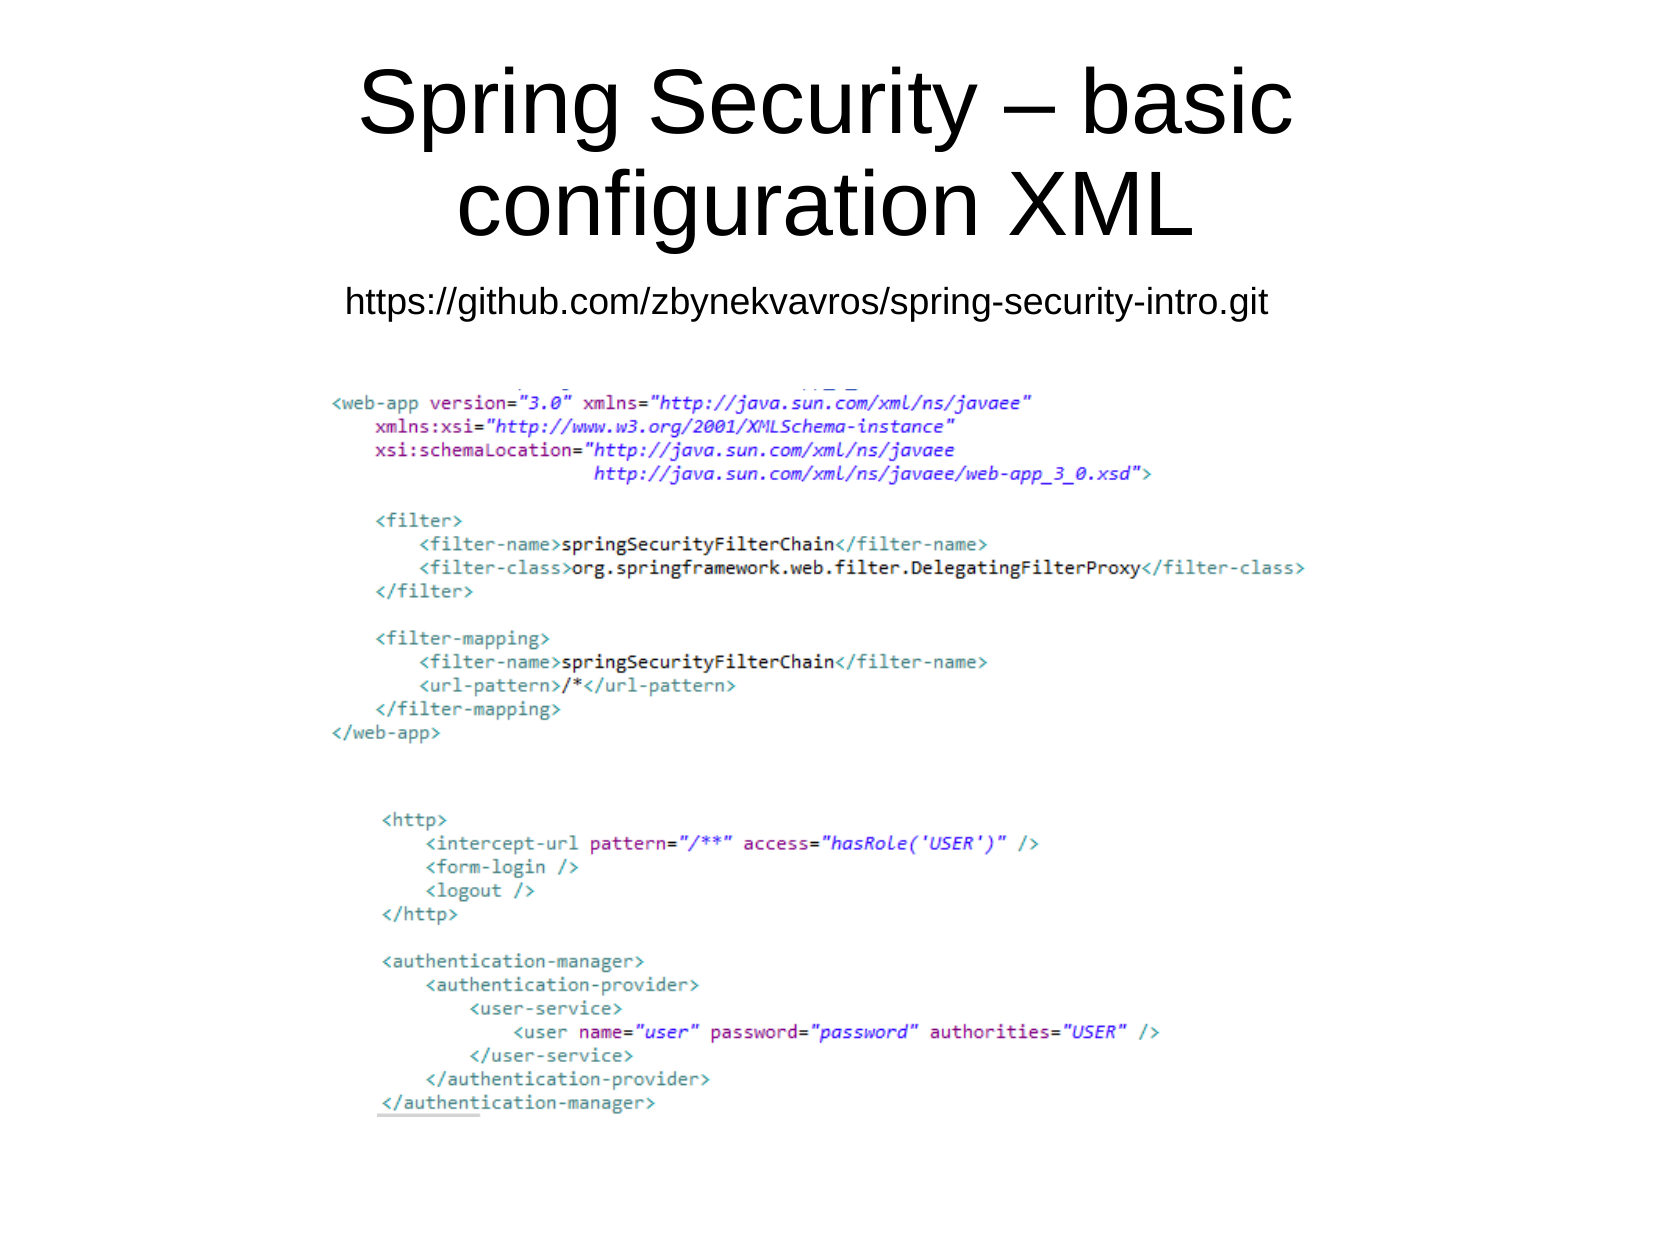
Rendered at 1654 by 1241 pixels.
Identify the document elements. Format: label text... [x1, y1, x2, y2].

title Spring Security – basic configuration XML [82, 49, 1571, 257]
text_box https://github.com/zbynekvavros/spring-security-intro.git [330, 273, 1322, 331]
picture [377, 809, 1171, 1117]
picture [330, 389, 1310, 750]
